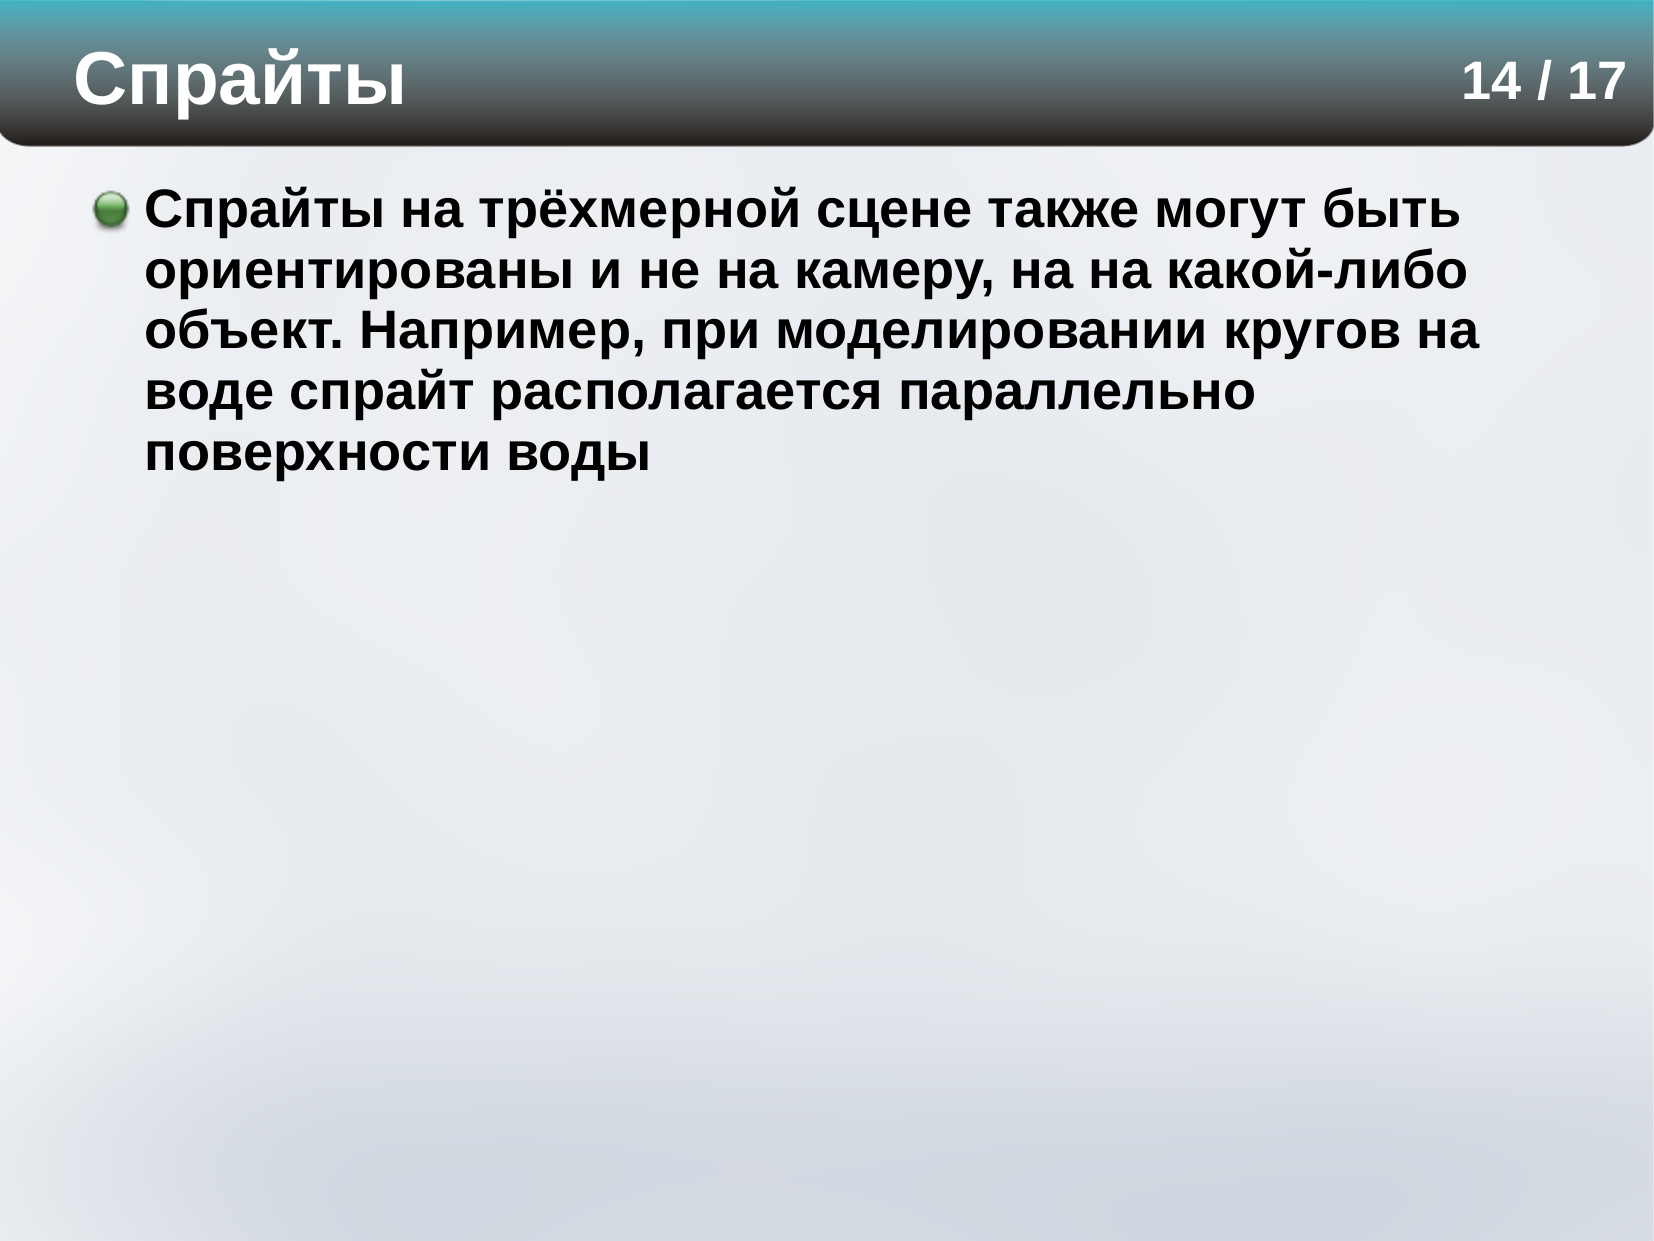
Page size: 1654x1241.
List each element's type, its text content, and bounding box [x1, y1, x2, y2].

text_box Спрайты на трёхмерной сцене также могут быть ориентированы и не на камеру, на на какой-либо объект. Например, при моделировании кругов на воде спрайт располагается параллельно поверхности воды [70, 171, 1595, 489]
picture [0, 0, 1654, 1241]
text_box Спрайты [59, 29, 1359, 129]
text_box <номер> / 17 [1446, 42, 1654, 119]
